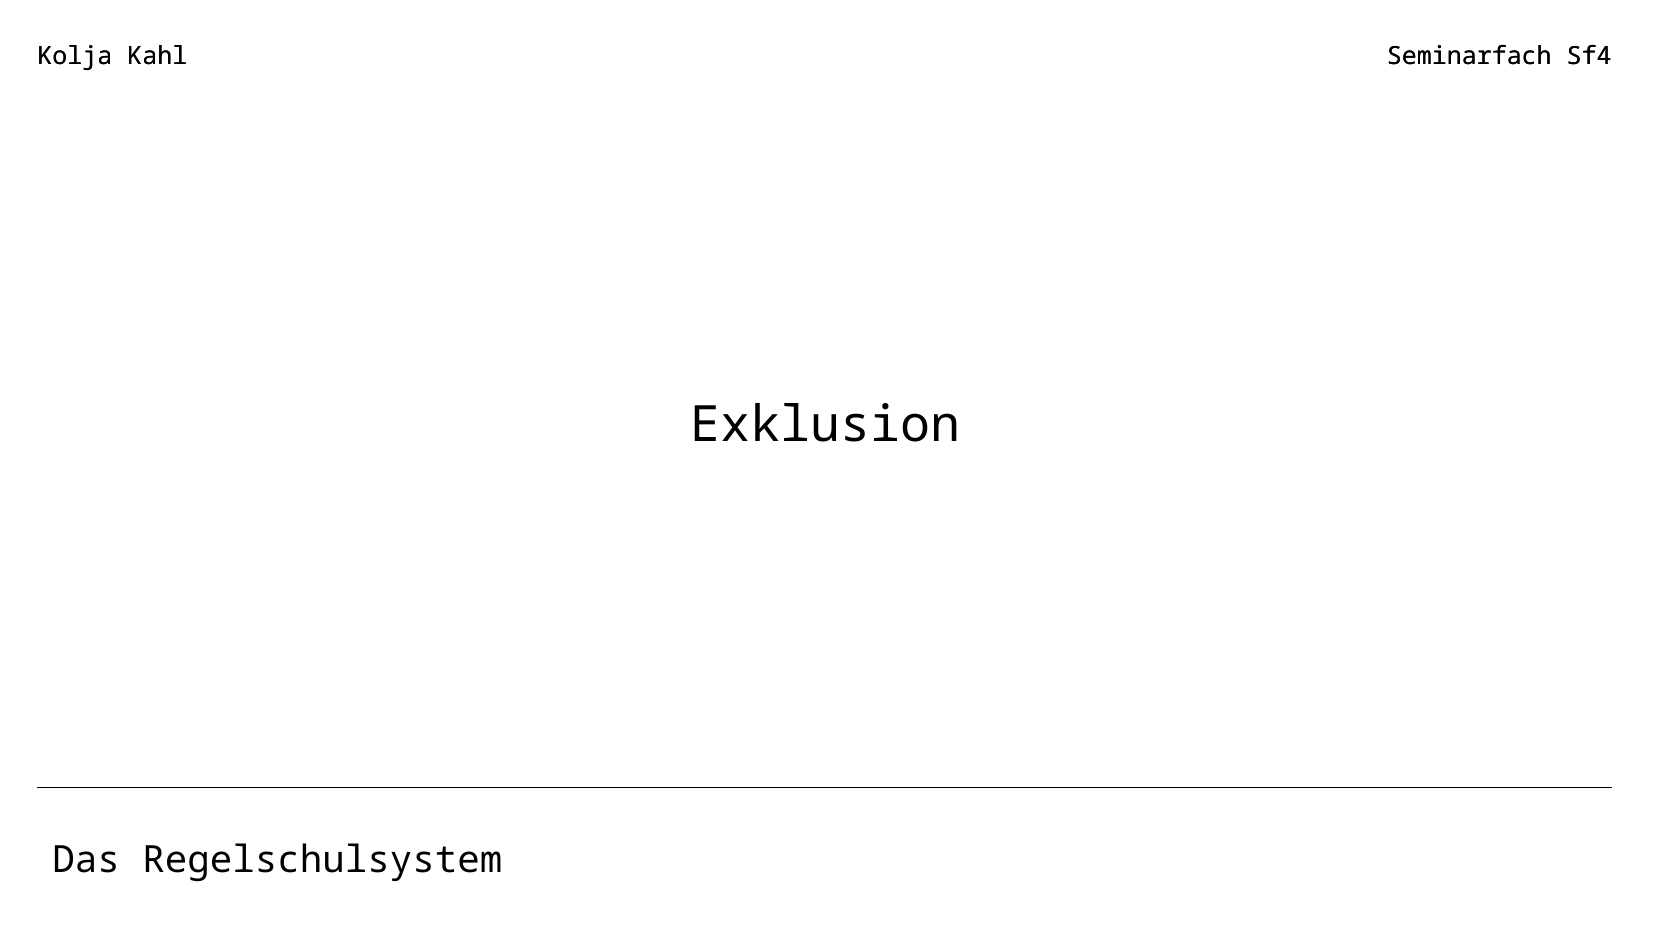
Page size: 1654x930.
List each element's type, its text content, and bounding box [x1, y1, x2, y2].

text_box Das Regelschulsystem [37, 825, 536, 890]
title Kolja Kahl [37, 37, 225, 76]
text_box Exklusion [37, 131, 1613, 713]
title Seminarfach Sf4 [1312, 37, 1612, 76]
